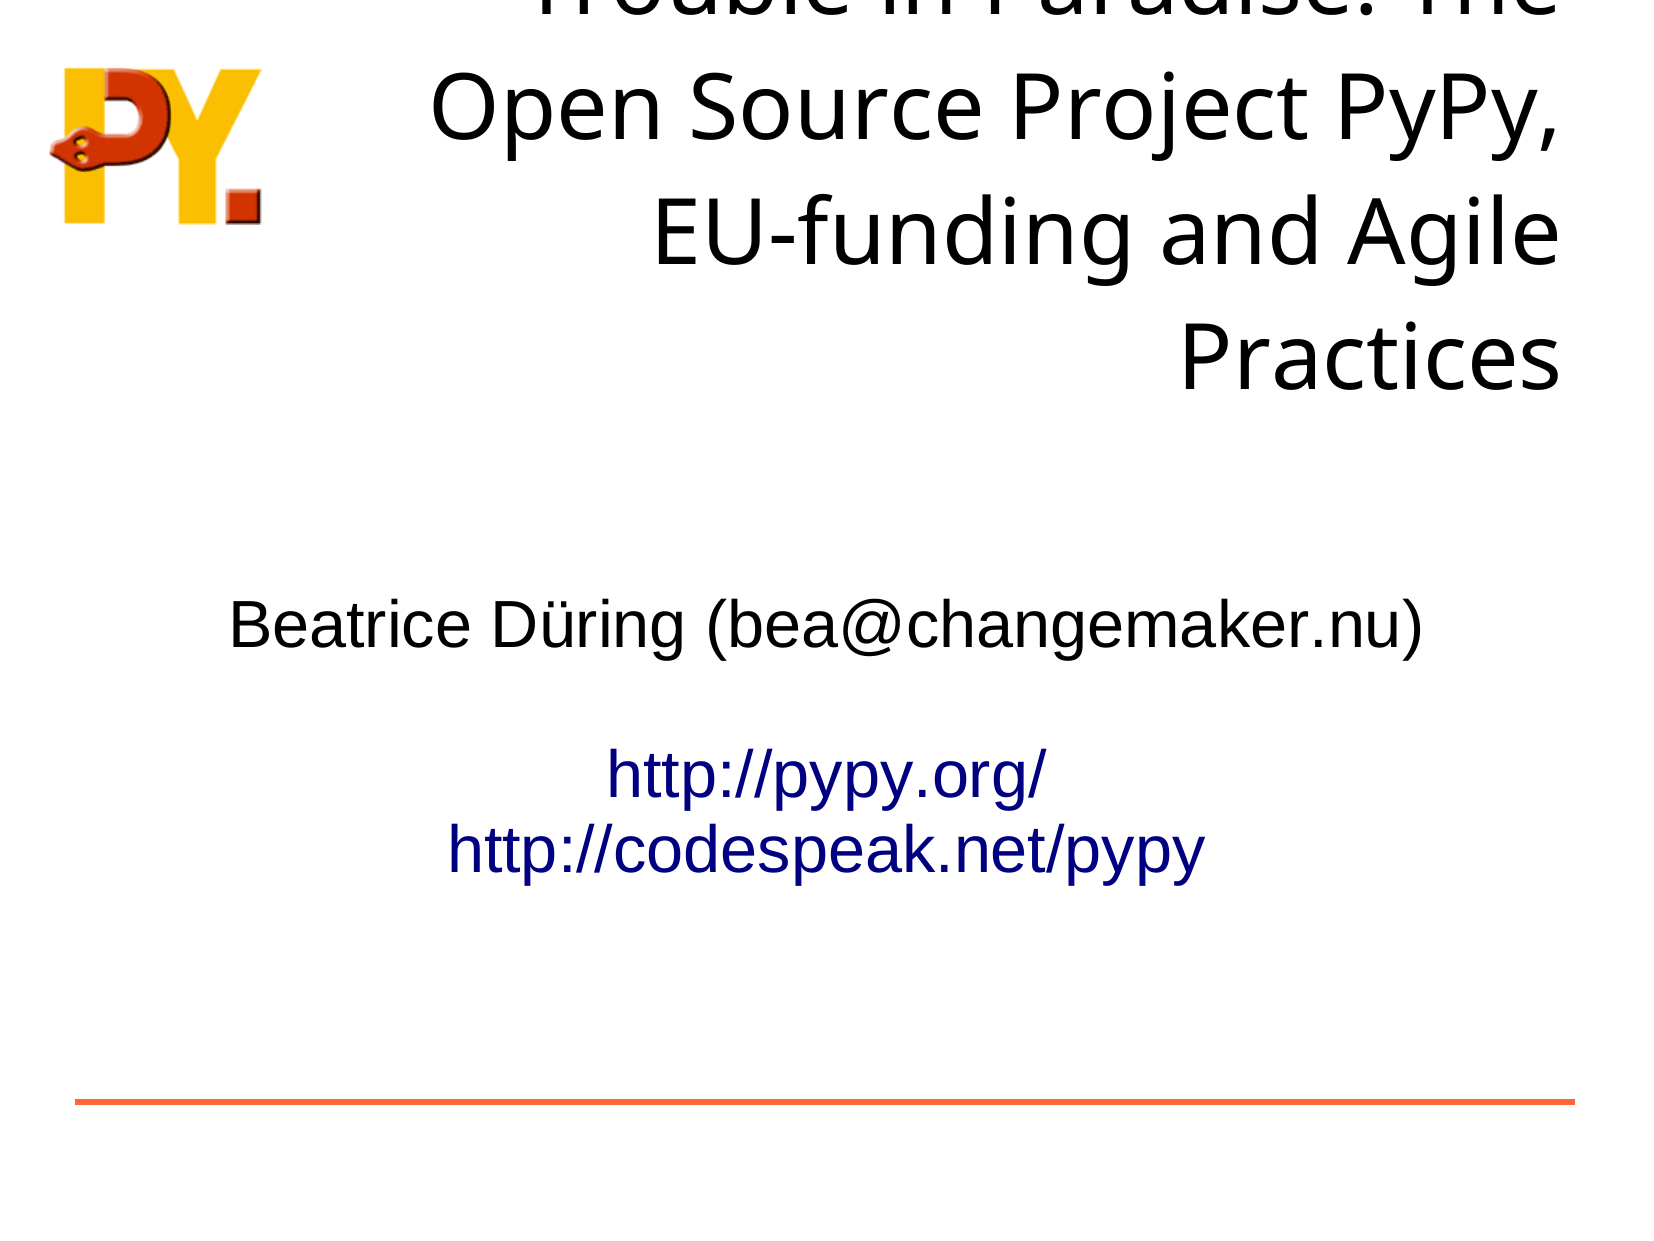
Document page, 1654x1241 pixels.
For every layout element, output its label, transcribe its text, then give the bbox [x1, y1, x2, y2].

subtitle Beatrice Düring (bea@changemaker.nu) http://pypy.org/ http://codespeak.net/pypy [82, 290, 1571, 1109]
title Trouble in Paradise: The Open Source Project PyPy, EU-funding and Agile Practices [300, 5, 1564, 290]
picture [49, 67, 263, 225]
